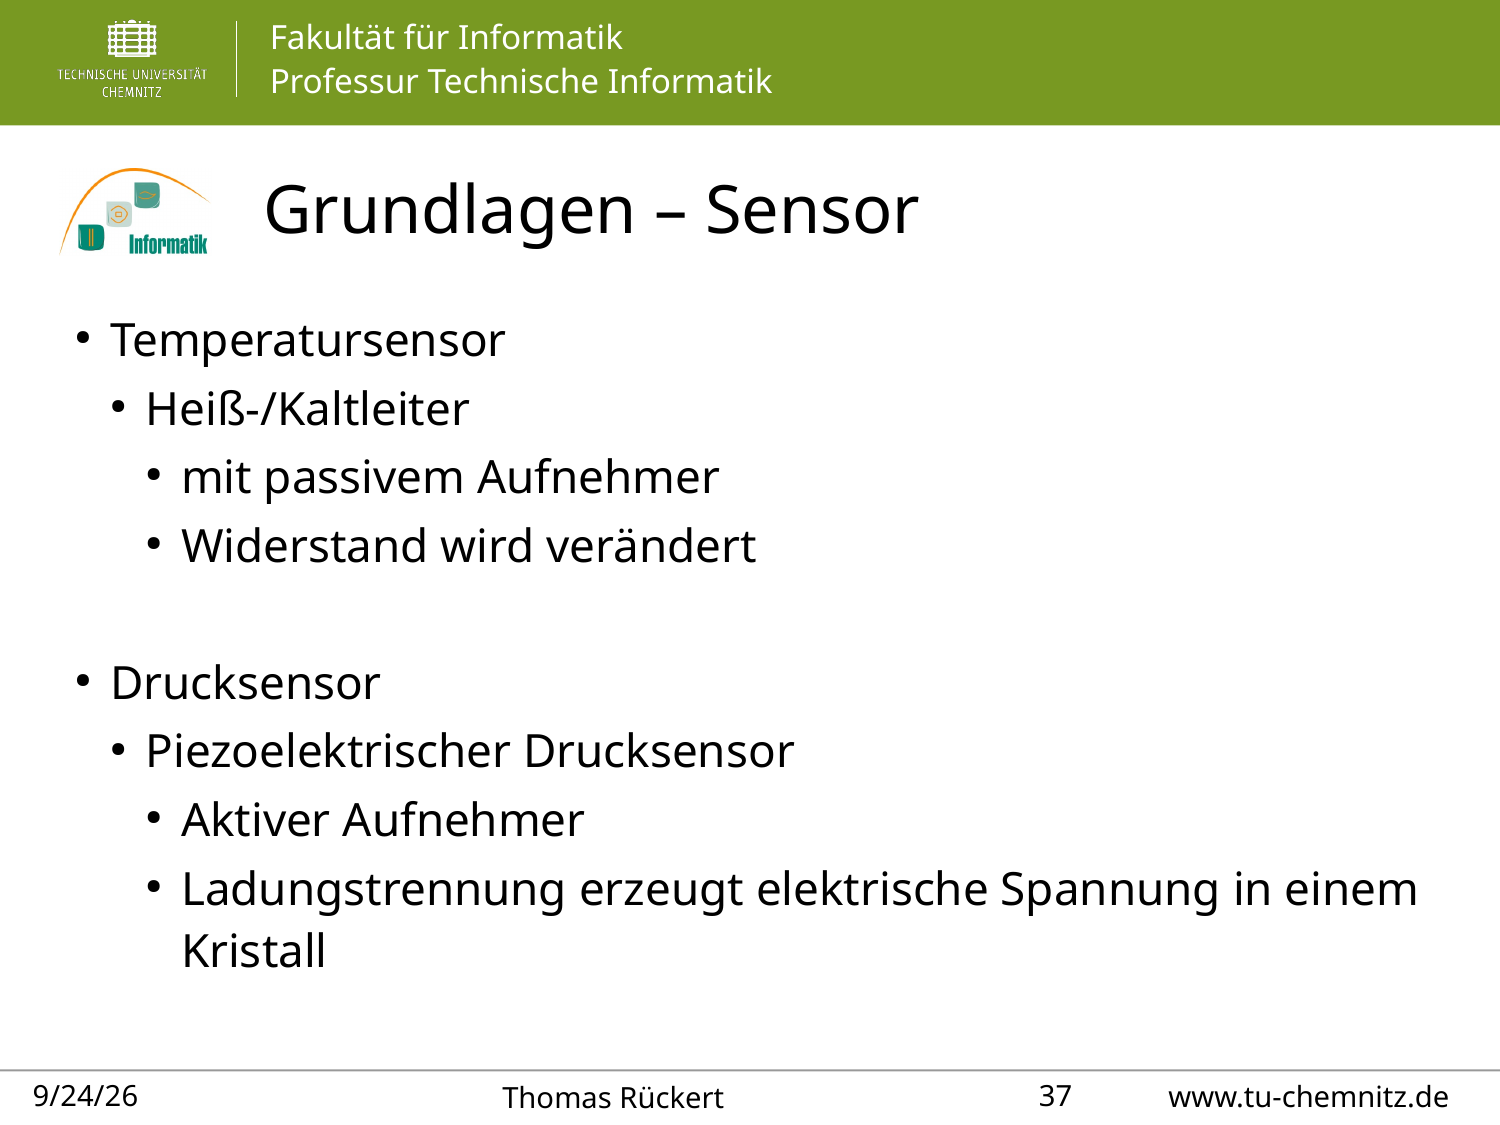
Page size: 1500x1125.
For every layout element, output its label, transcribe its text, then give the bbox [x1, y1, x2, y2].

title Grundlagen – Sensor [248, 159, 1459, 271]
slide_number 7/22/15 [17, 1069, 356, 1125]
text_box Temperatursensor Heiß-/Kaltleiter mit passivem Aufnehmer Widerstand wird verändert Drucksensor Piezoelektrischer Drucksensor Aktiver Aufnehmer Ladungstrennung erzeugt elektrische Spannung in einem Kristall [60, 299, 1459, 848]
footer Thomas Rückert [360, 1069, 750, 1125]
picture [59, 168, 212, 256]
slide_number 31 [750, 1069, 1088, 1125]
picture [25, 0, 239, 130]
